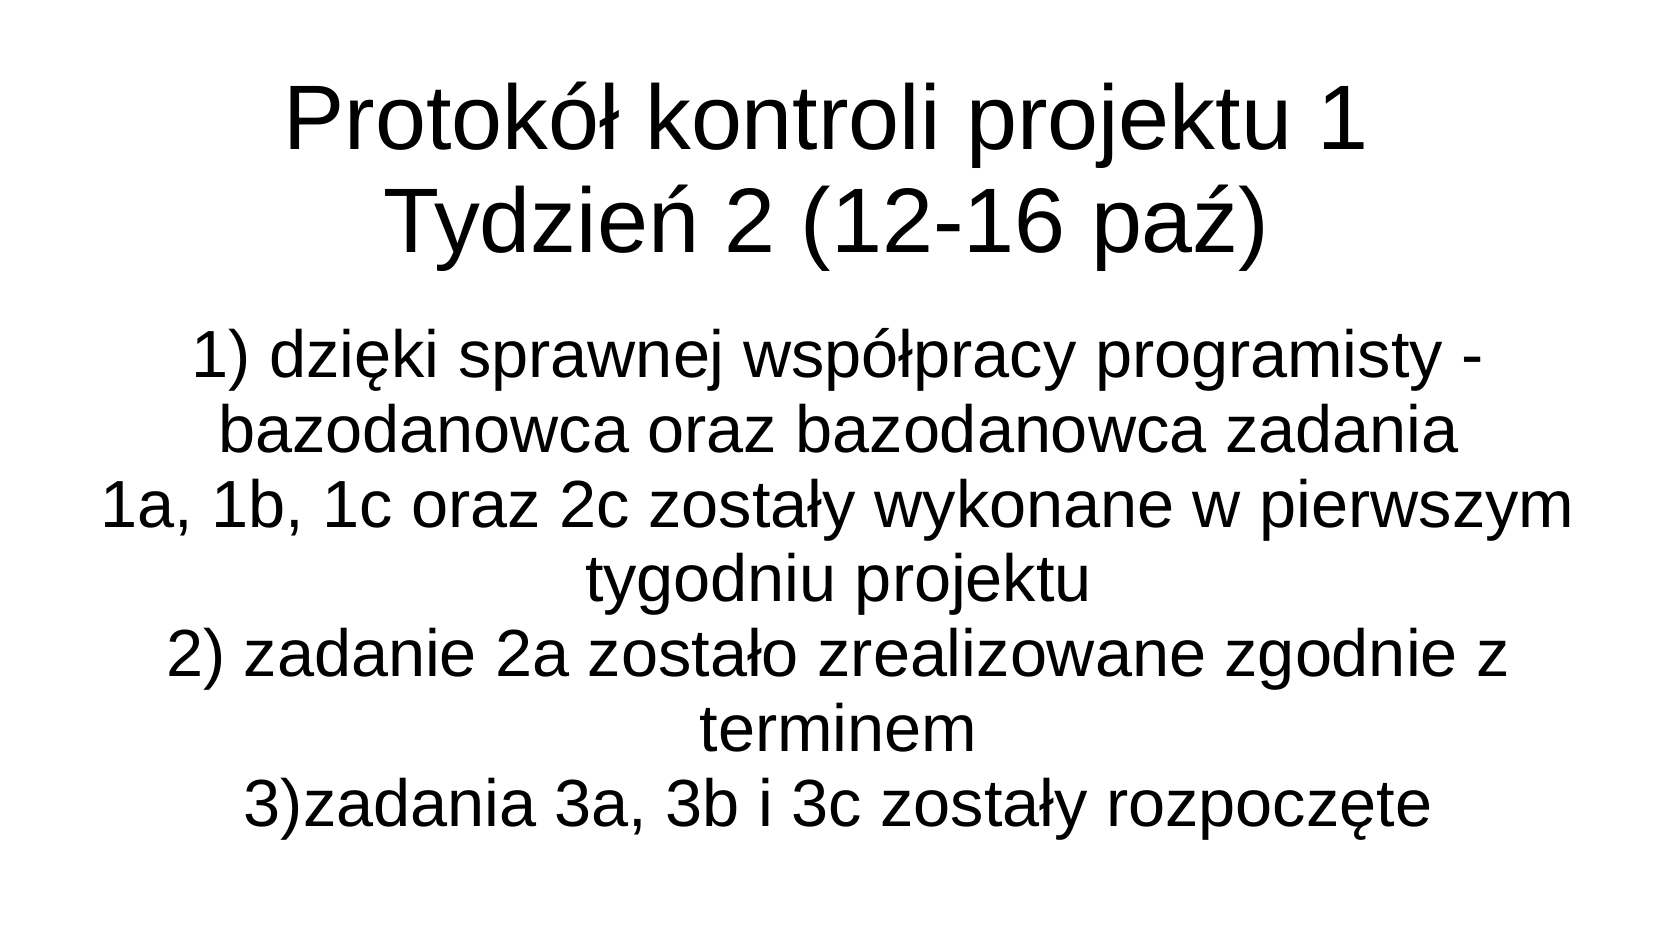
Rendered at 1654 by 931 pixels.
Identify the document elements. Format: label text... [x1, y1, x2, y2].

title Protokół kontroli projektu 1 Tydzień 2 (12-16 paź) [82, 66, 1571, 272]
text_box 1) dzięki sprawnej współpracy programisty -bazodanowca oraz bazodanowca zadania 1a, 1b, 1c oraz 2c zostały wykonane w pierwszym tygodniu projektu 2) zadanie 2a zostało zrealizowane zgodnie z terminem 3)zadania 3a, 3b i 3c zostały rozpoczęte [94, 283, 1583, 875]
